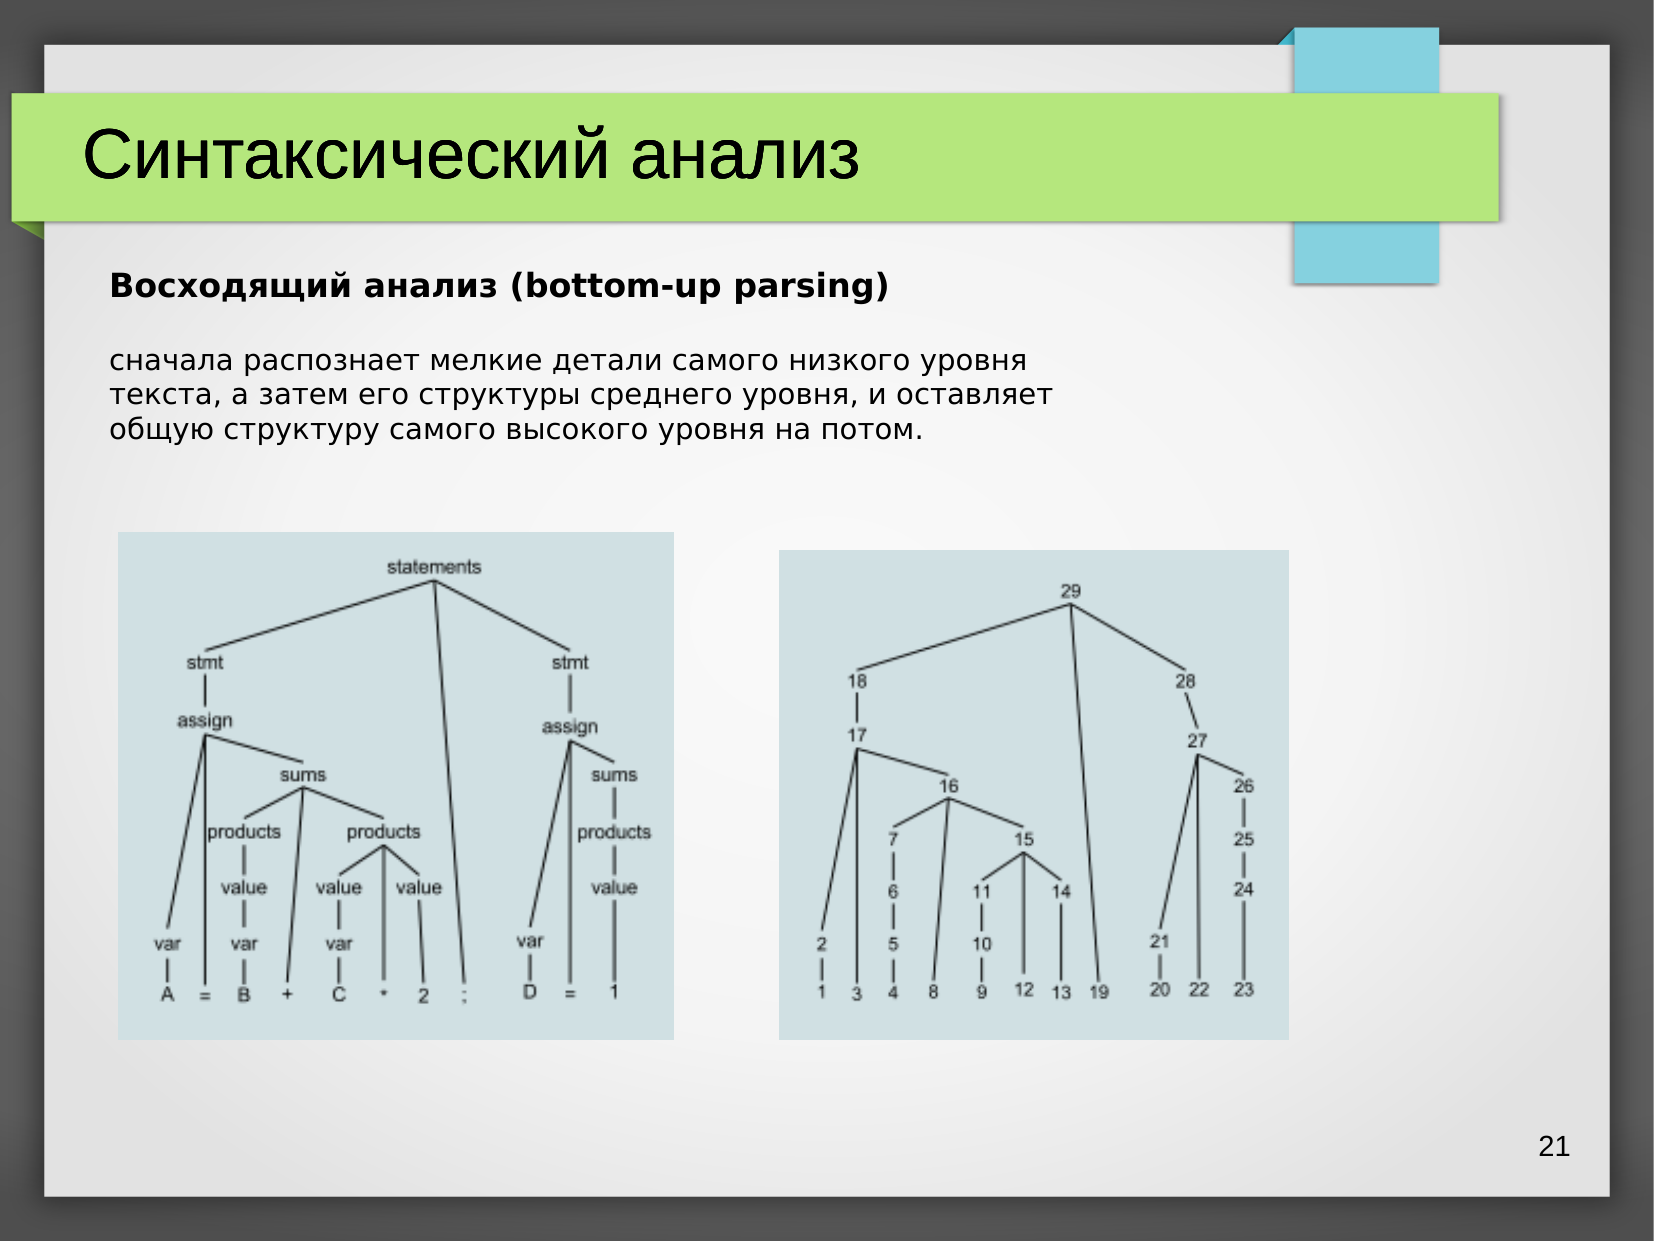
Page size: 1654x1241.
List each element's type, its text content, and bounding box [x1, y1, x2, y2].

text_box Восходящий анализ (bottom-up parsing) сначала распознает мелкие детали самого низкого уровня текста, а затем его структуры среднего уровня, и оставляет общую структуру самого высокого уровня на потом. [94, 258, 1087, 527]
title Синтаксический анализ [82, 114, 993, 194]
picture [0, 0, 1654, 1241]
